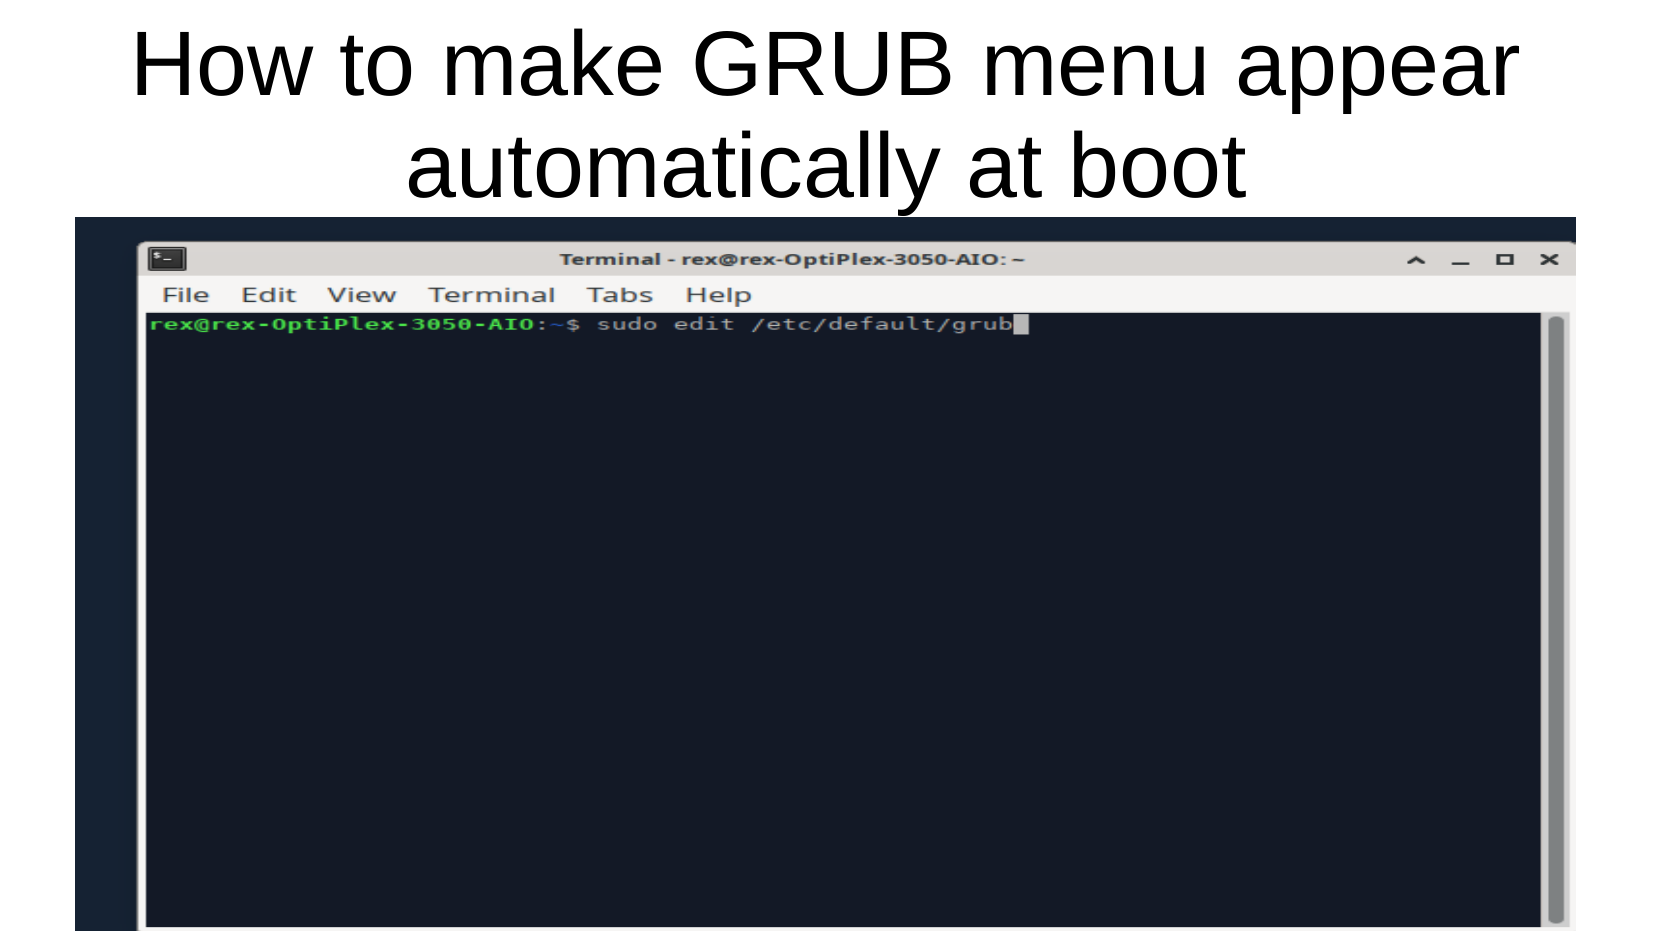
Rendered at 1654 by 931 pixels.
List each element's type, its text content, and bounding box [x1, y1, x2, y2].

picture [75, 217, 1576, 931]
title How to make GRUB menu appear automatically at boot [82, 12, 1571, 217]
